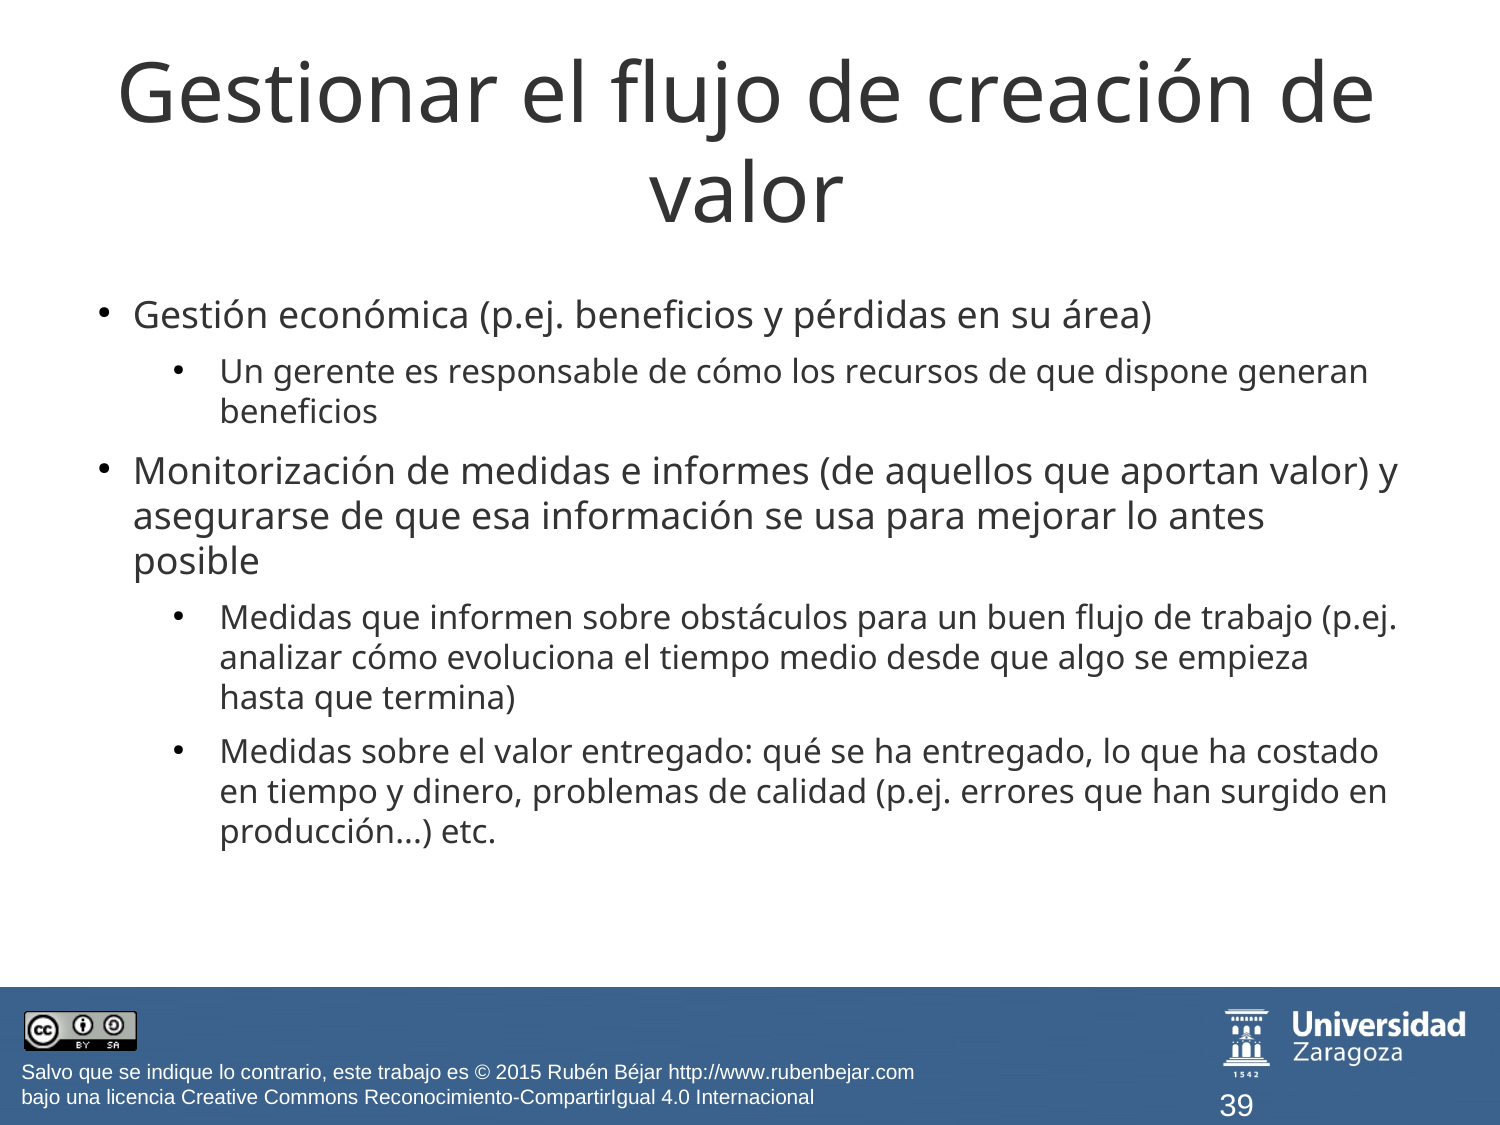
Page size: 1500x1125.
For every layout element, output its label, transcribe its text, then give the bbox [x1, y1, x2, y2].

title Gestionar el flujo de creación de valor [74, 20, 1420, 257]
list Gestión económica (p.ej. beneficios y pérdidas en su área) Un gerente es responsable de cómo los recursos de que dispone generan beneficios Monitorización de medidas e informes (de aquellos que aportan valor) y asegurarse de que esa información se usa para mejorar lo antes posible Medidas que informen sobre obstáculos para un buen flujo de trabajo (p.ej. analizar cómo evoluciona el tiempo medio desde que algo se empieza hasta que termina) Medidas sobre el valor entregado: qué se ha entregado, lo que ha costado en tiempo y dinero, problemas de calidad (p.ej. errores que han surgido en producción...) etc. [82, 283, 1418, 957]
picture [0, 987, 1500, 1125]
